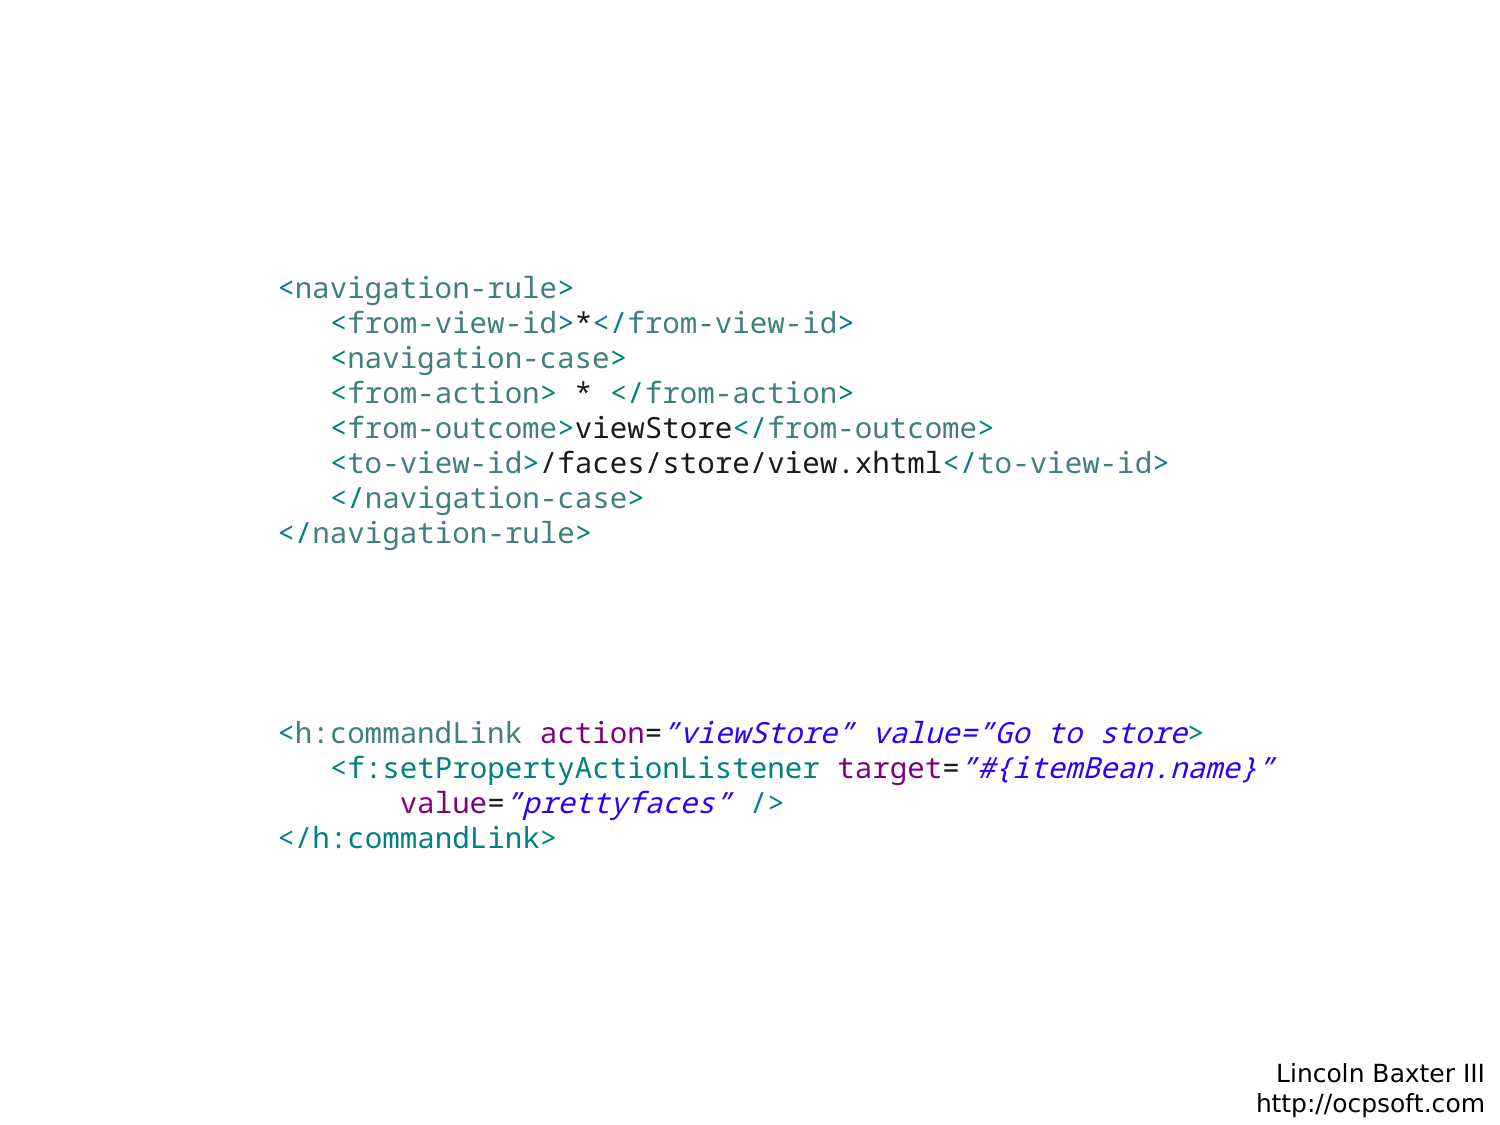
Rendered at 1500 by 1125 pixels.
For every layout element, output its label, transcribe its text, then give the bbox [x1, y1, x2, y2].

text_box <navigation-rule> <from-view-id>*</from-view-id> <navigation-case> <from-action> * </from-action> <from-outcome>viewStore</from-outcome> <to-view-id>/faces/store/view.xhtml</to-view-id> </navigation-case> </navigation-rule> [262, 262, 1201, 558]
text_box <h:commandLink action=”viewStore” value=”Go to store> <f:setPropertyActionListener target=”#{itemBean.name}” value=”prettyfaces” /> </h:commandLink> [262, 707, 1313, 862]
